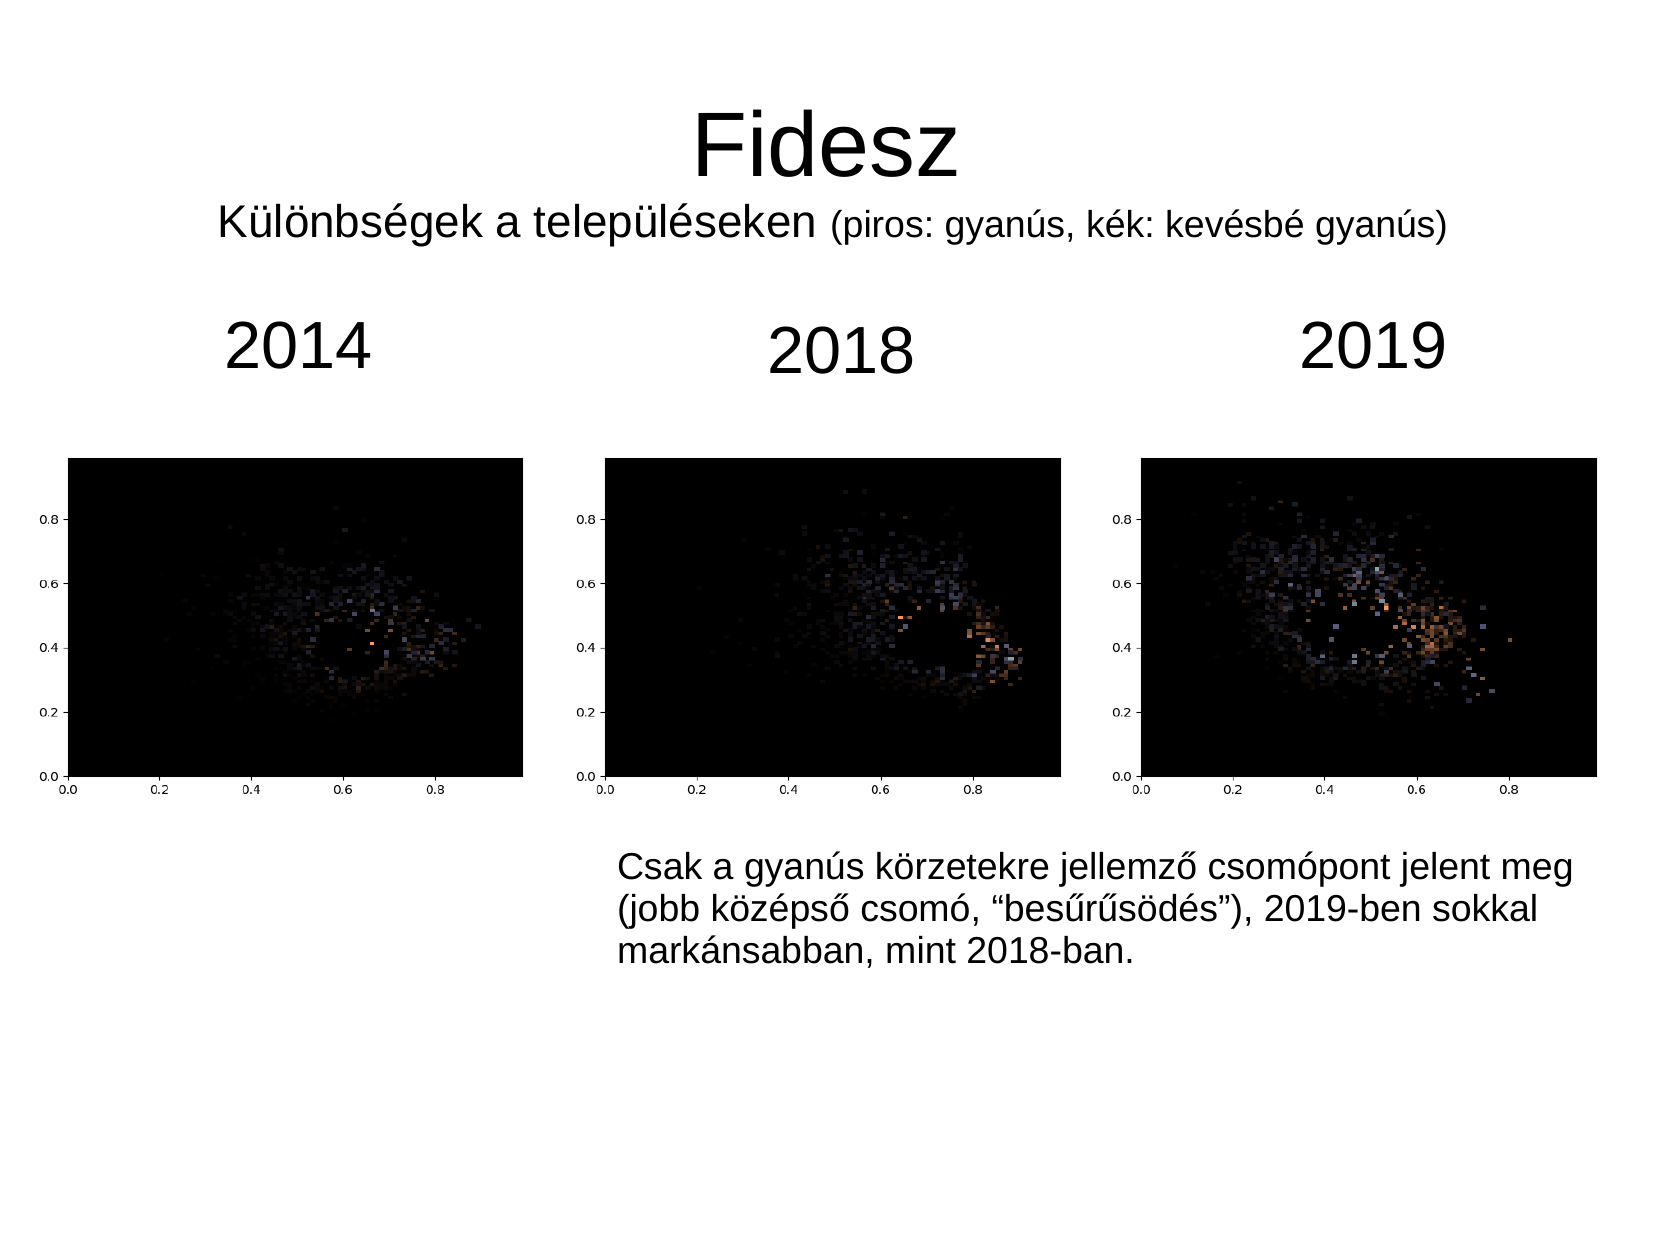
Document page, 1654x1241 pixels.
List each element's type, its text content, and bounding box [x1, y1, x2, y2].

picture [0, 408, 1654, 821]
list 2019 [1228, 307, 1477, 384]
list 2014 [153, 307, 402, 384]
list 2018 [696, 312, 945, 389]
text_box Csak a gyanús körzetekre jellemző csomópont jelent meg (jobb középső csomó, “besűrűsödés”), 2019-ben sokkal markánsabban, mint 2018-ban. [602, 838, 1595, 993]
title Fidesz Különbségek a településeken (piros: gyanús, kék: kevésbé gyanús) [82, 67, 1571, 275]
